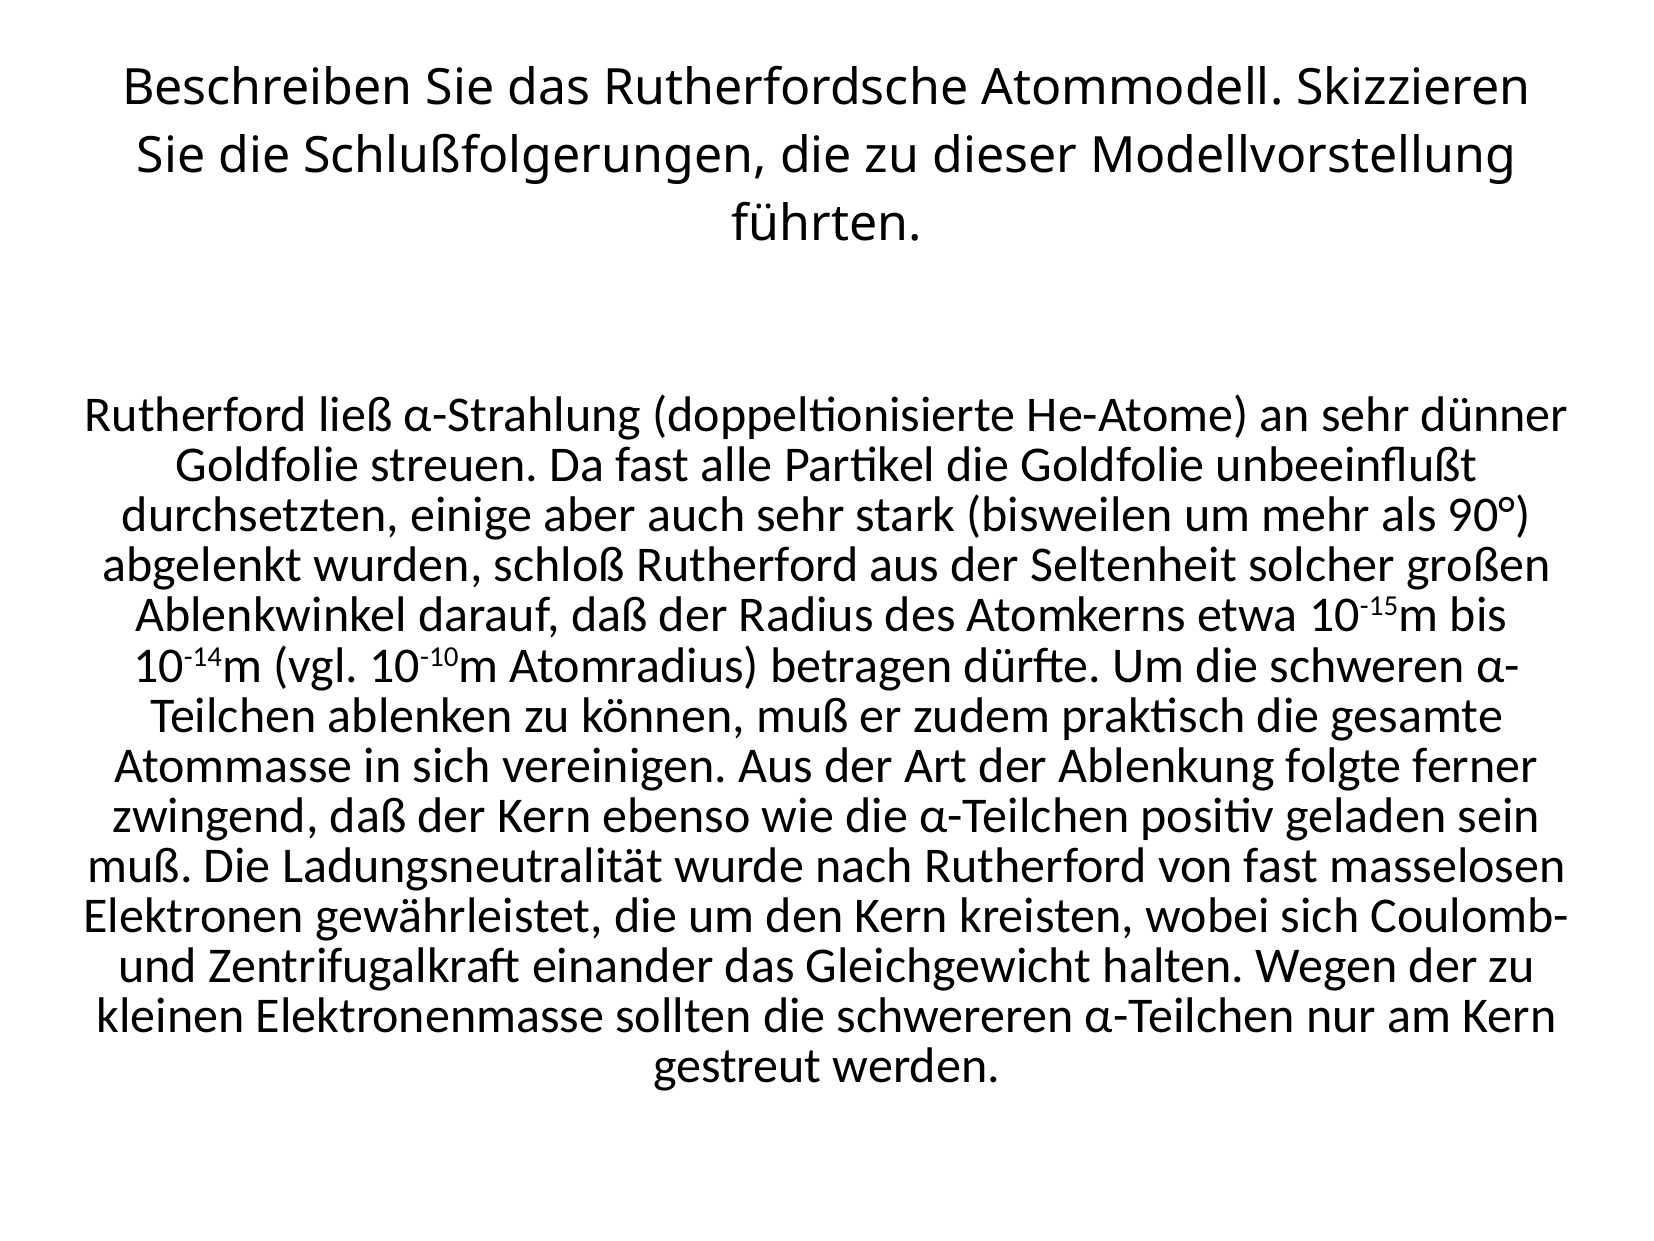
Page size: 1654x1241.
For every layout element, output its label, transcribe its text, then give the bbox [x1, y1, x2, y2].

subtitle Rutherford ließ α-Strahlung (doppeltionisierte He-Atome) an sehr dünner Goldfolie streuen. Da fast alle Partikel die Goldfolie unbeeinflußt durchsetzten, einige aber auch sehr stark (bisweilen um mehr als 90°) abgelenkt wurden, schloß Rutherford aus der Seltenheit solcher großen Ablenkwinkel darauf, daß der Radius des Atomkerns etwa 10-15m bis 10-14m (vgl. 10-10m Atomradius) betragen dürfte. Um die schweren α-Teilchen ablenken zu können, muß er zudem praktisch die gesamte Atommasse in sich vereinigen. Aus der Art der Ablenkung folgte ferner zwingend, daß der Kern ebenso wie die α-Teilchen positiv geladen sein muß. Die Ladungsneutralität wurde nach Rutherford von fast masselosen Elektronen gewährleistet, die um den Kern kreisten, wobei sich Coulomb- und Zentrifugalkraft einander das Gleichgewicht halten. Wegen der zu kleinen Elektronenmasse sollten die schwereren α-Teilchen nur am Kern gestreut werden. [82, 317, 1571, 1172]
title Beschreiben Sie das Rutherfordsche Atommodell. Skizzieren Sie die Schlußfolgerungen, die zu dieser Modellvorstellung führten. [82, 49, 1571, 257]
